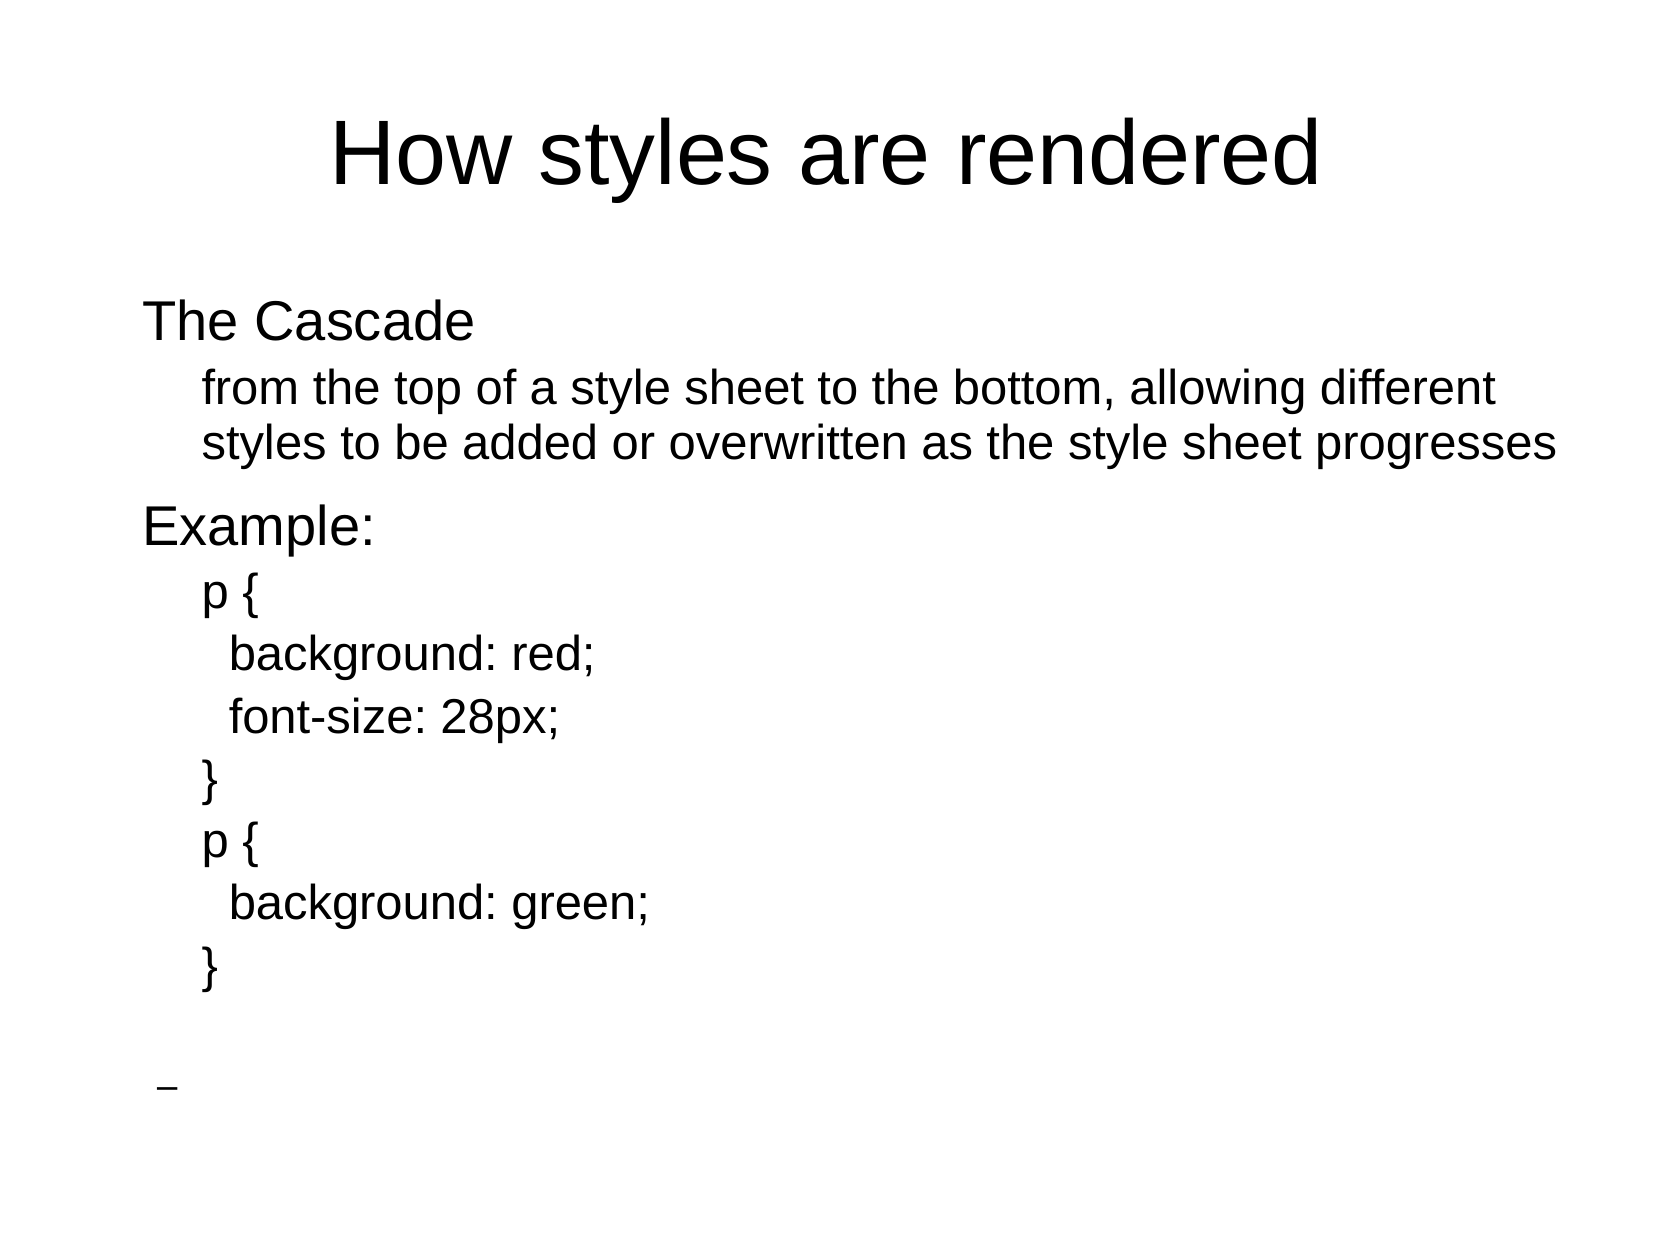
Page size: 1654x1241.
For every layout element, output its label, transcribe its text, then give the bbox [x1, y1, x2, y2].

title How styles are rendered [82, 49, 1571, 257]
list The Cascade from the top of a style sheet to the bottom, allowing different styles to be added or overwritten as the style sheet progresses Example: p { background: red; font-size: 28px; } p { background: green; } [82, 290, 1571, 1010]
